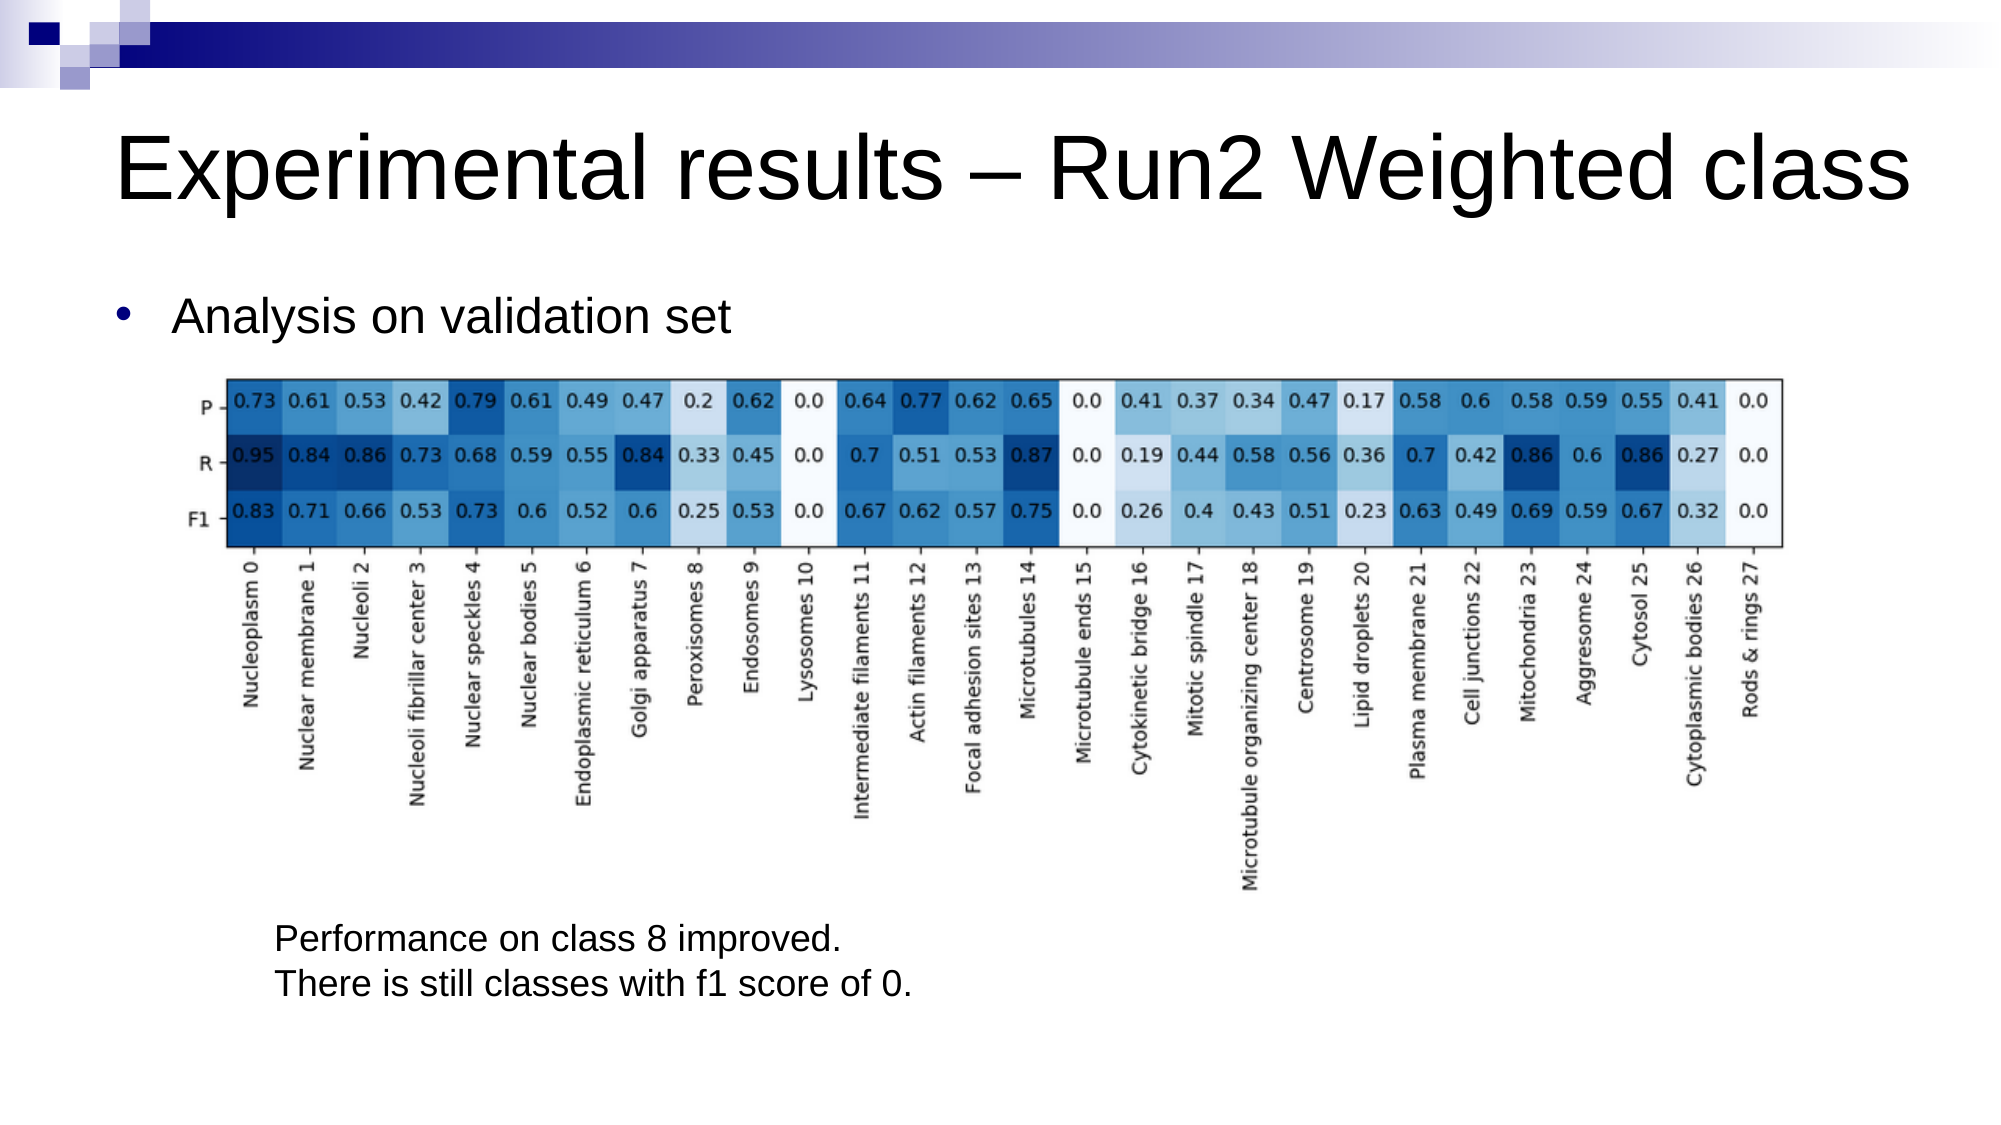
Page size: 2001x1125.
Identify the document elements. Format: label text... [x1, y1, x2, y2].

text_box Performance on class 8 improved. There is still classes with f1 score of 0. [259, 906, 1102, 1013]
list Analysis on validation set [99, 275, 1900, 1067]
title Experimental results – Run2 Weighted class [99, 93, 2000, 232]
picture [172, 371, 1799, 903]
